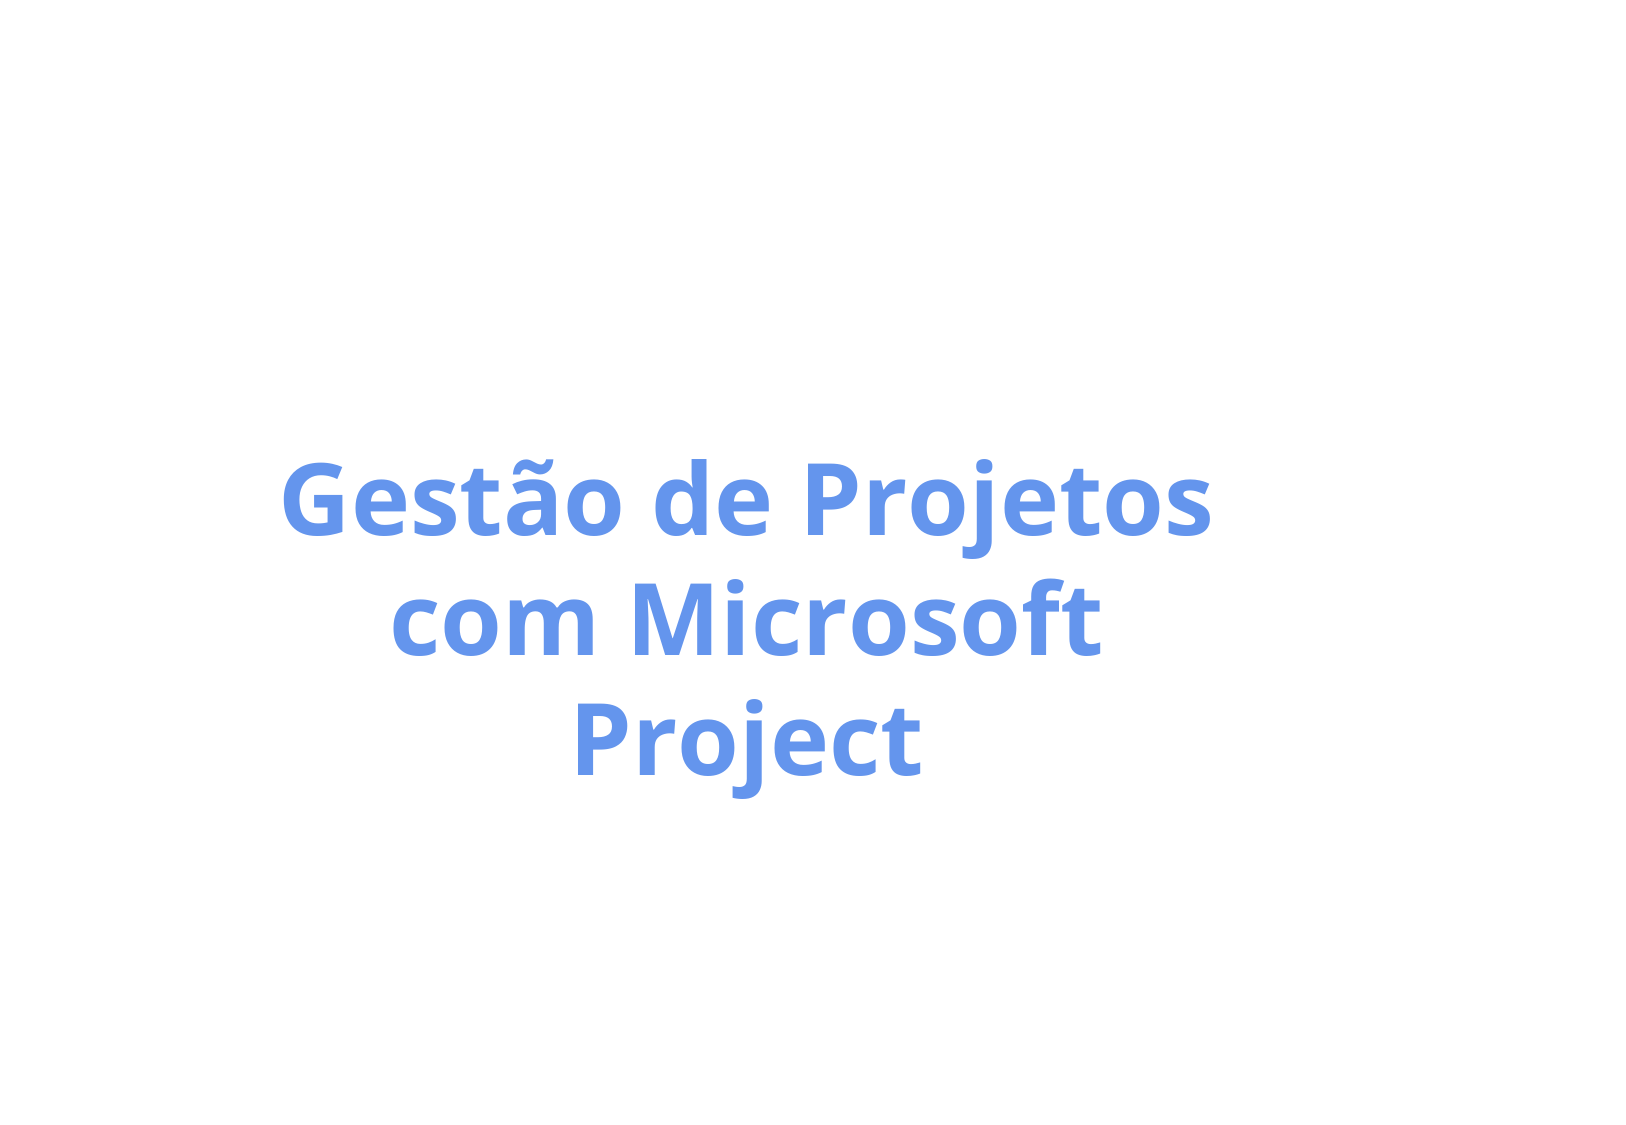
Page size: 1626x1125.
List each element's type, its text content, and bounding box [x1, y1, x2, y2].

text_box Gestão de Projetos com Microsoft Project [263, 428, 1362, 697]
